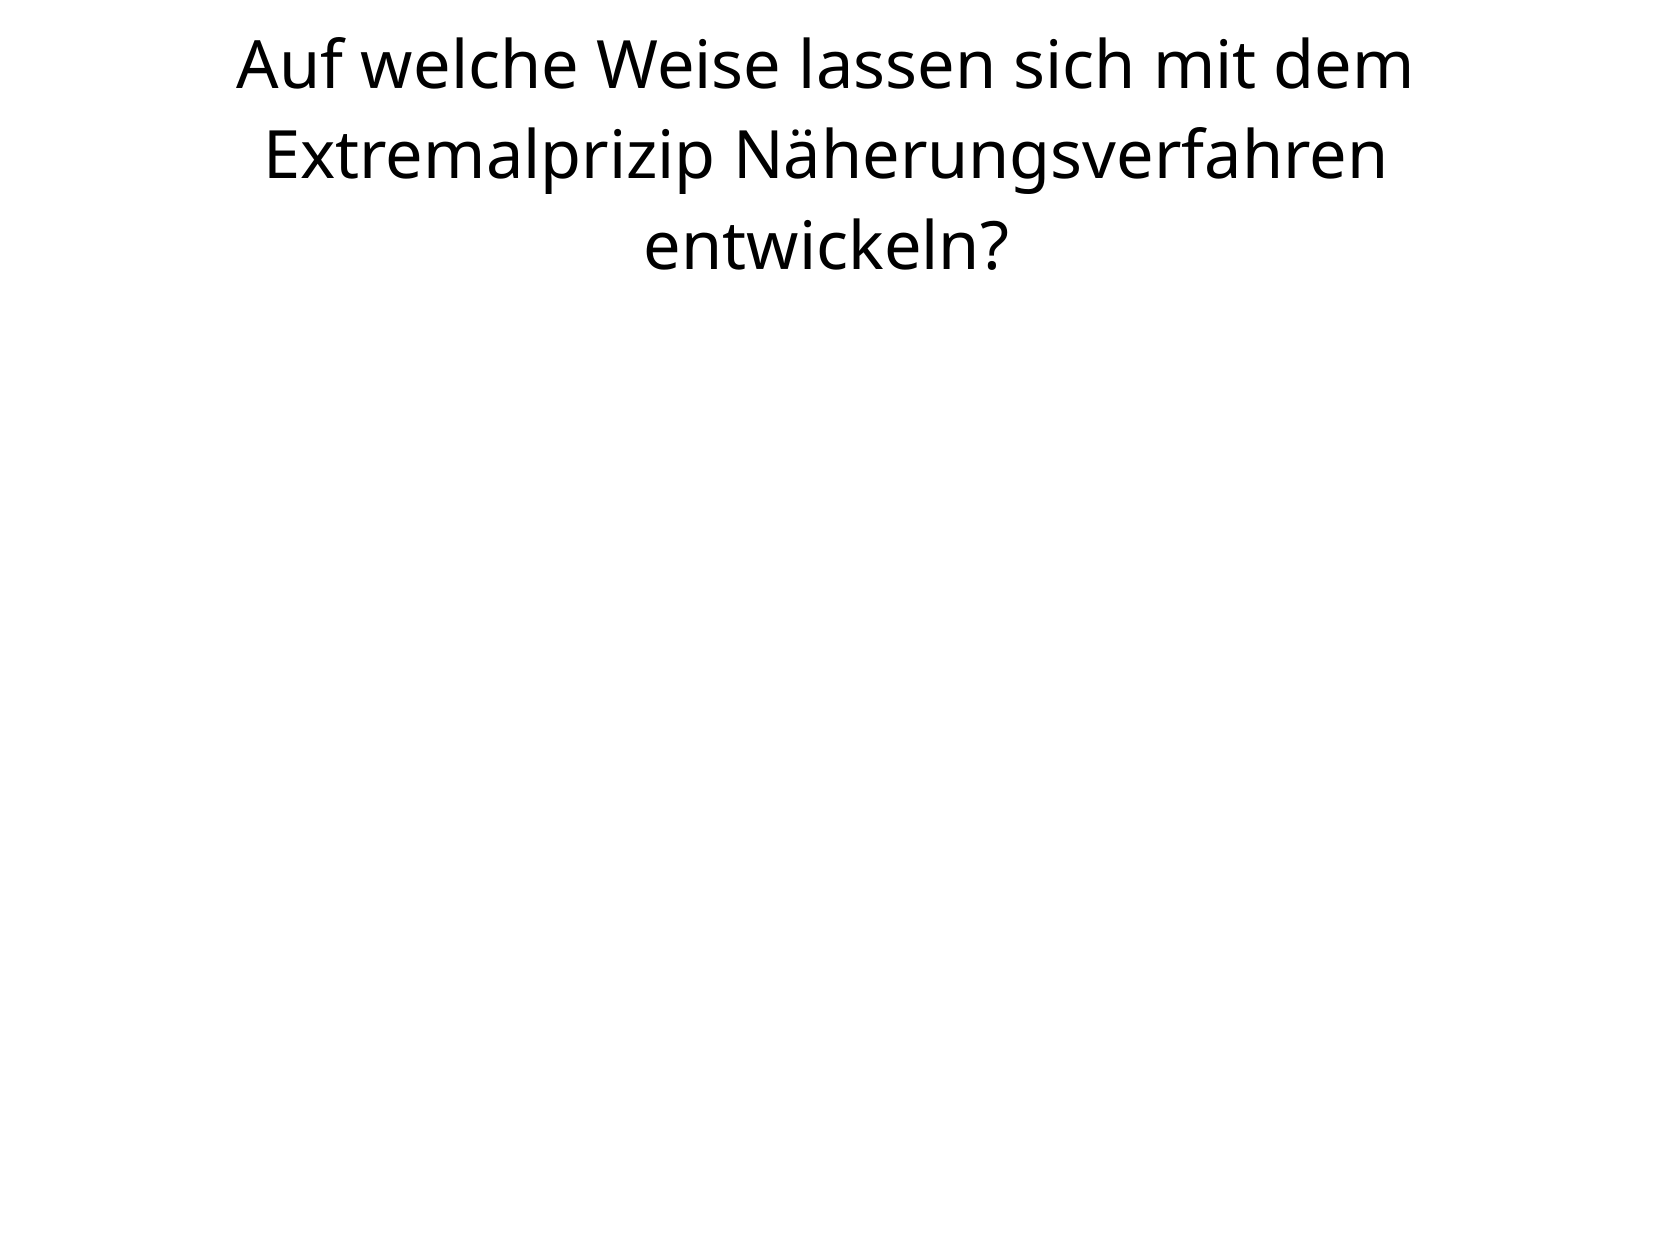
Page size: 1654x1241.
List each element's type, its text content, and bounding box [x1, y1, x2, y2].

title Auf welche Weise lassen sich mit dem Extremalprizip Näherungsverfahren entwickeln? [82, 49, 1571, 257]
